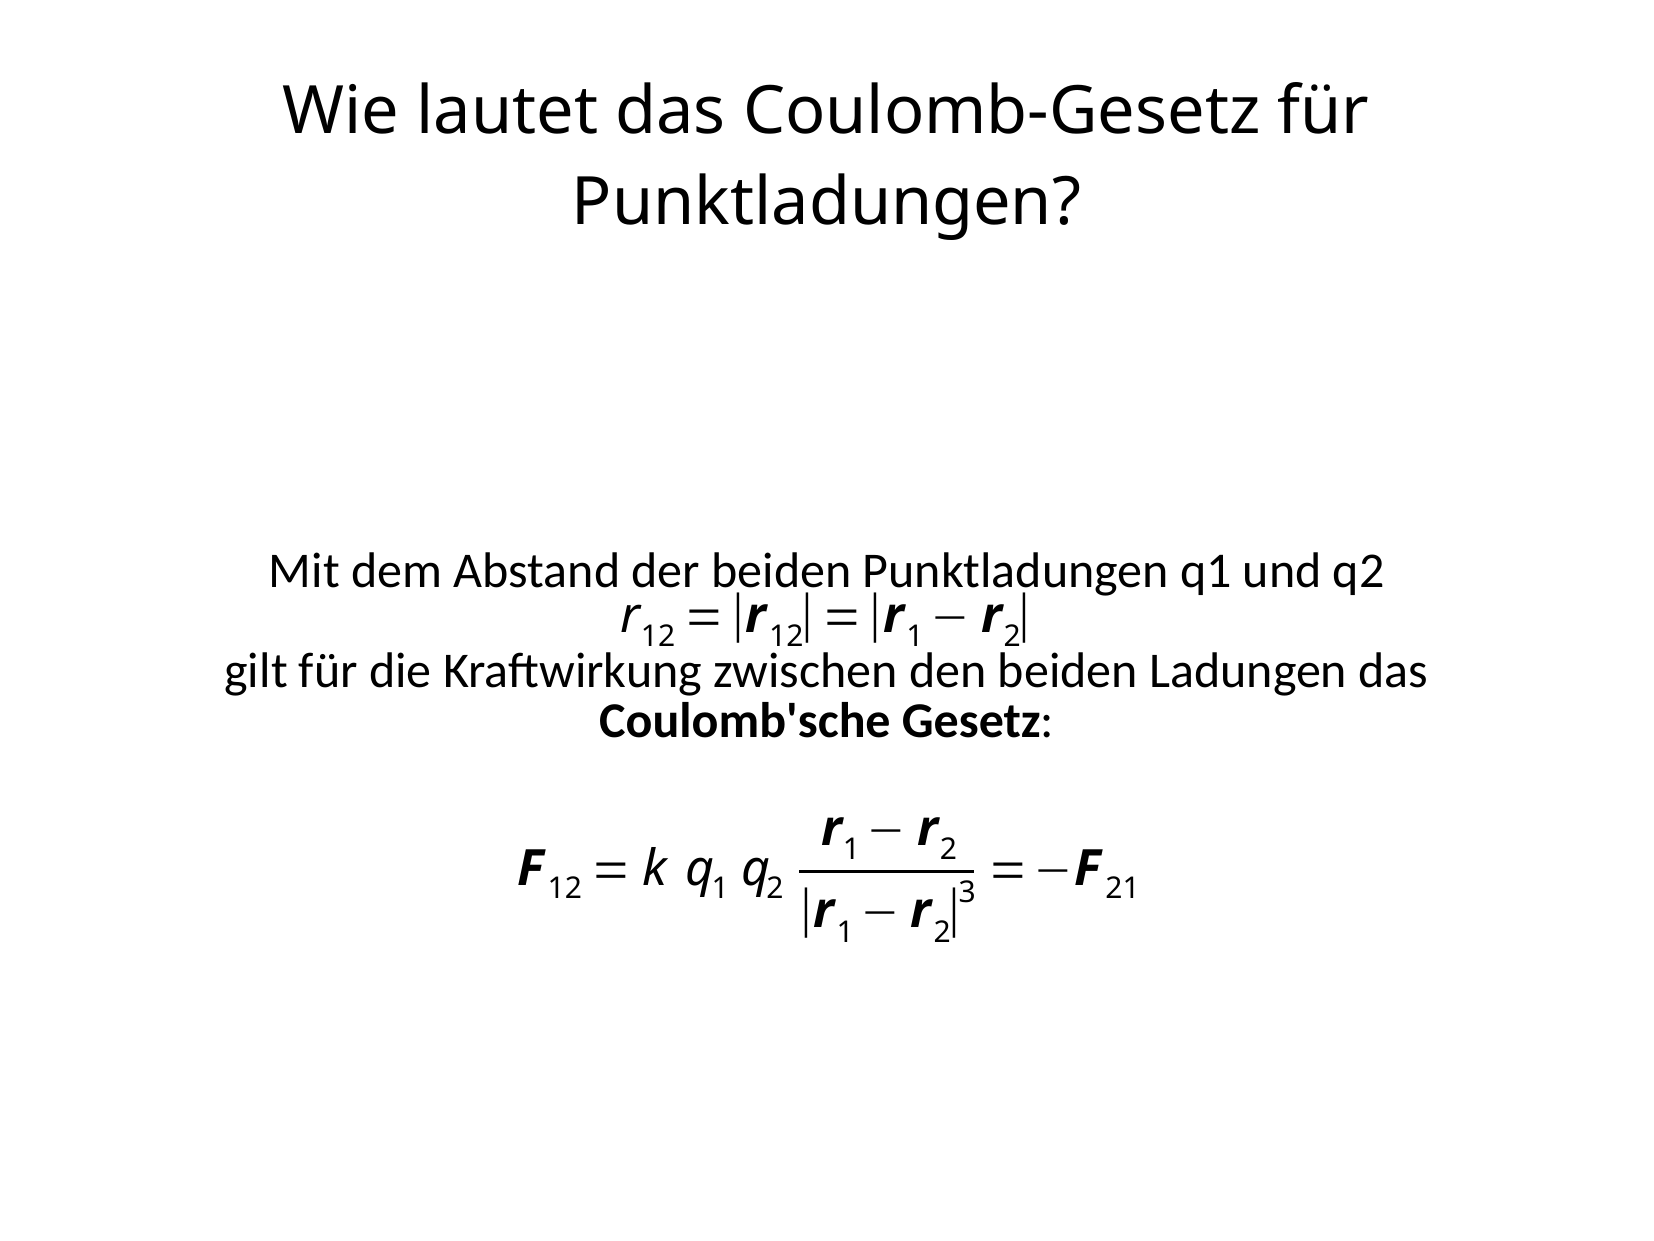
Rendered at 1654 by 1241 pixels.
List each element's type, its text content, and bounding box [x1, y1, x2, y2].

title Wie lautet das Coulomb-Gesetz für Punktladungen? [82, 49, 1571, 257]
subtitle Mit dem Abstand der beiden Punktladungen q1 und q2 gilt für die Kraftwirkung zwischen den beiden Ladungen das Coulomb'sche Gesetz: [82, 290, 1571, 1010]
chart [612, 585, 1041, 655]
chart [510, 798, 1144, 950]
